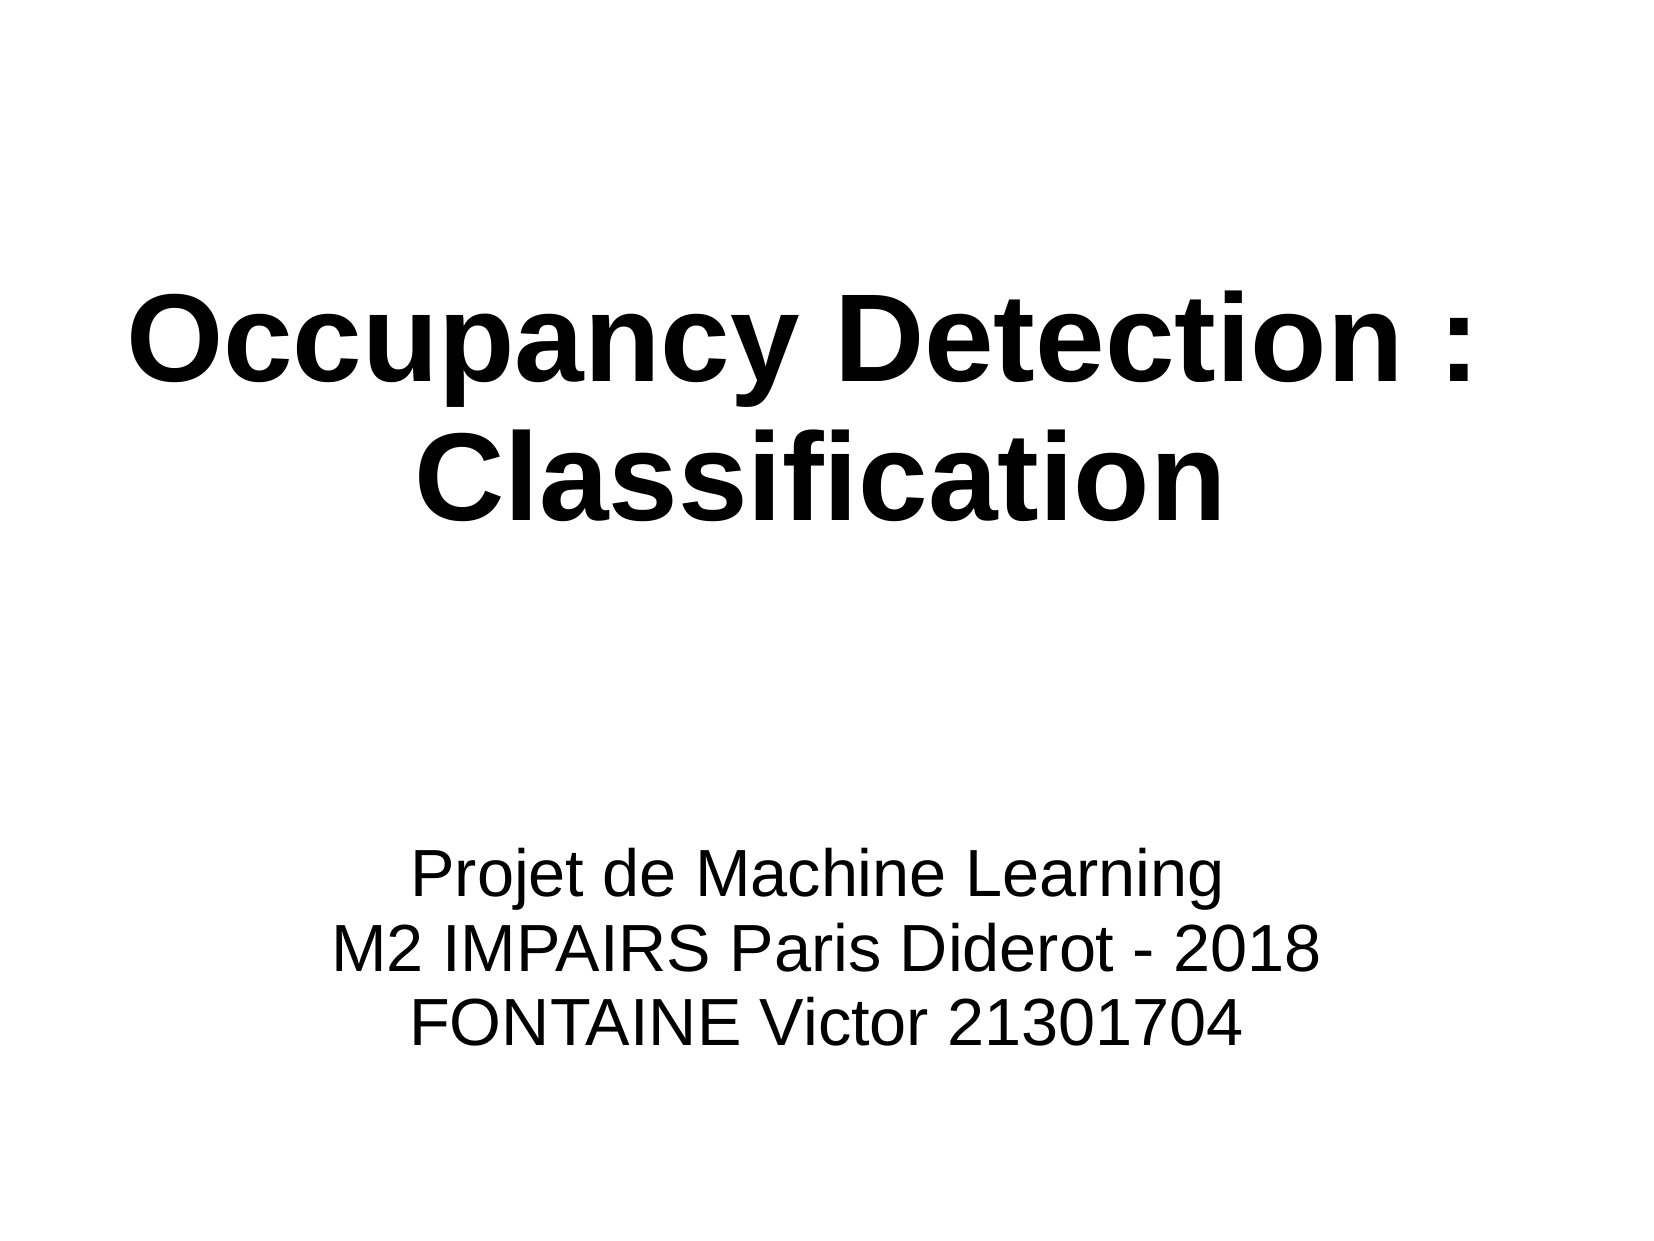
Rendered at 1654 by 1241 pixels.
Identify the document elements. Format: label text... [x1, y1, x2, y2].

title Occupancy Detection : Classification [70, 248, 1571, 567]
subtitle Projet de Machine Learning M2 IMPAIRS Paris Diderot - 2018 FONTAINE Victor 21301704 [82, 809, 1571, 1087]
